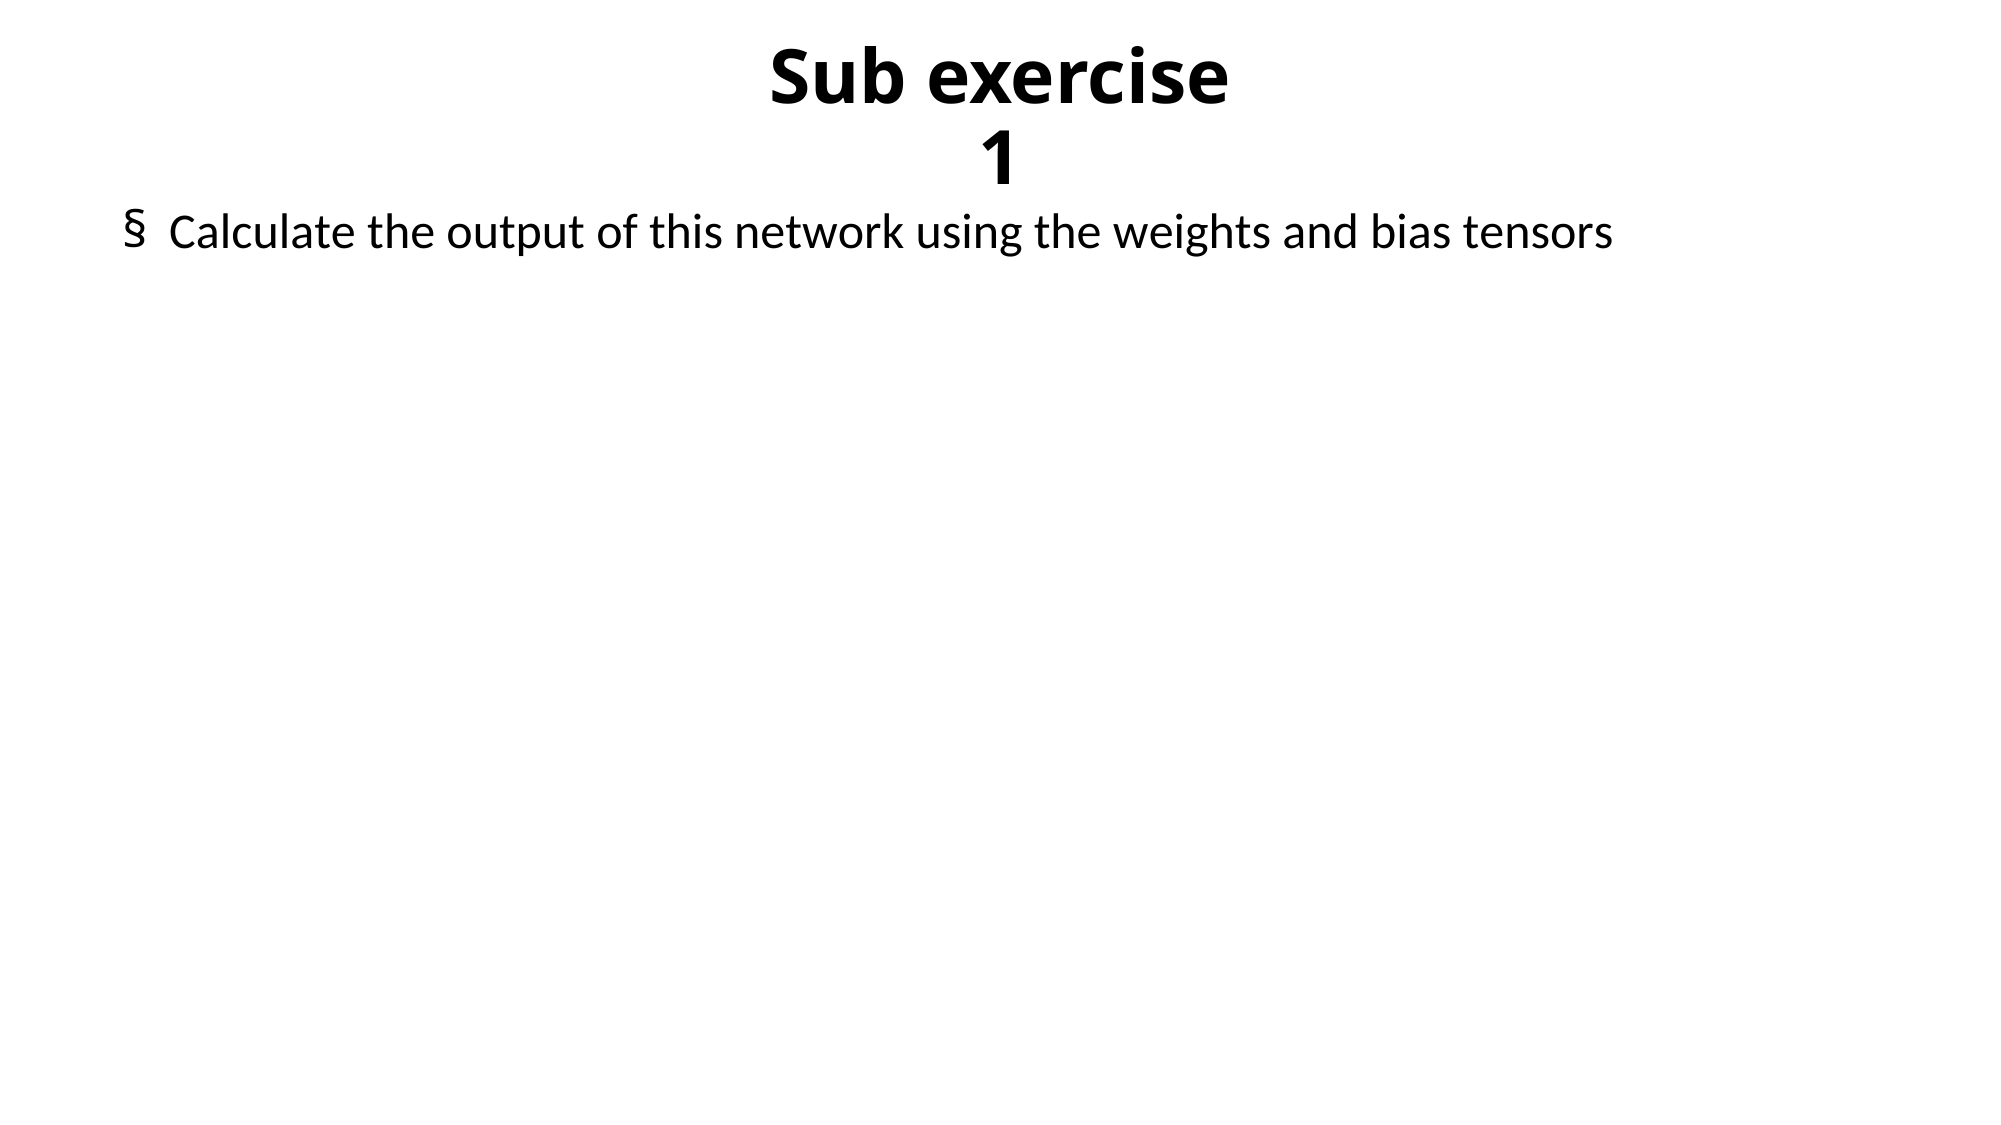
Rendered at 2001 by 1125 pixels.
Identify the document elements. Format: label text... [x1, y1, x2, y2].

text_box Calculate the output of this network using the weights and bias tensors [107, 191, 1893, 267]
title Sub exercise 1 [750, 31, 1250, 134]
